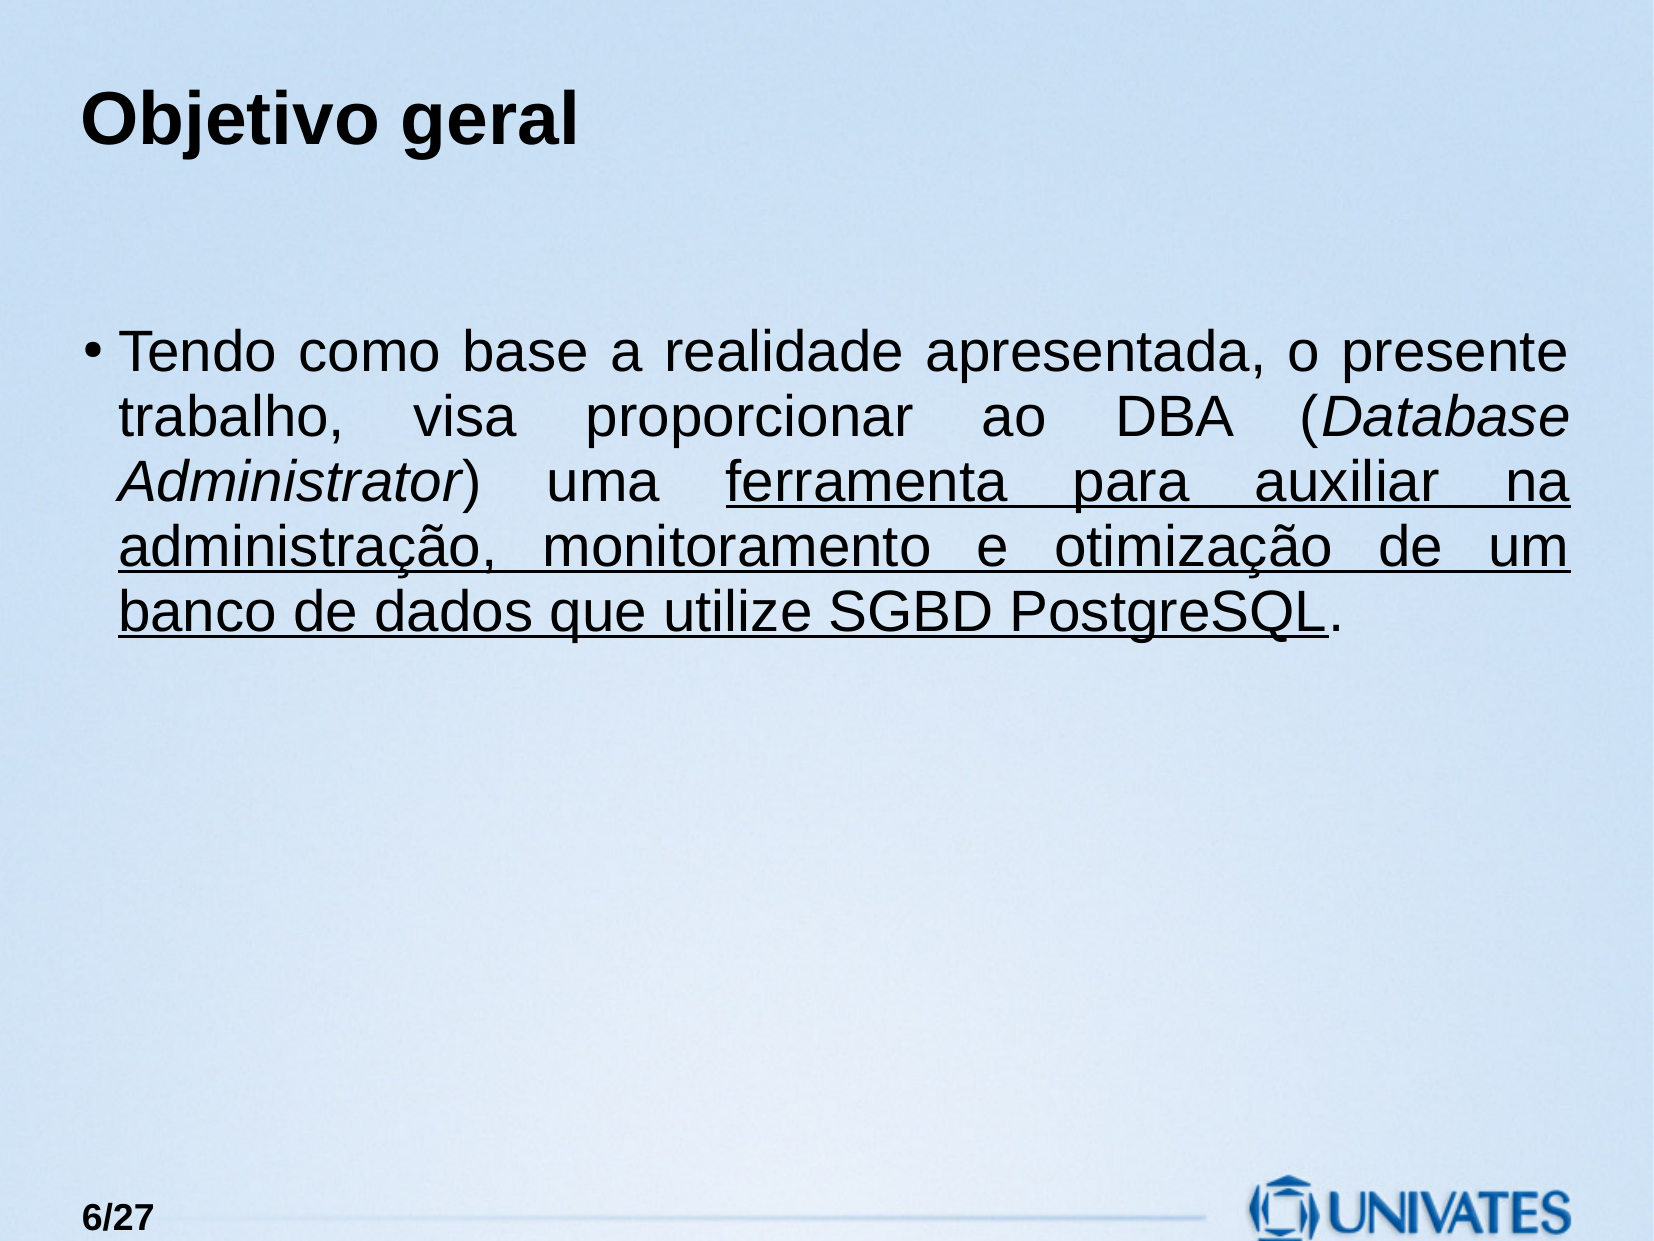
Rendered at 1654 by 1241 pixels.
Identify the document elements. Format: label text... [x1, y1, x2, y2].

title Objetivo geral [80, 60, 1569, 184]
subtitle Tendo como base a realidade apresentada, o presente trabalho, visa proporcionar ao DBA (Database Administrator) uma ferramenta para auxiliar na administração, monitoramento e otimização de um banco de dados que utilize SGBD PostgreSQL. [82, 318, 1571, 1039]
